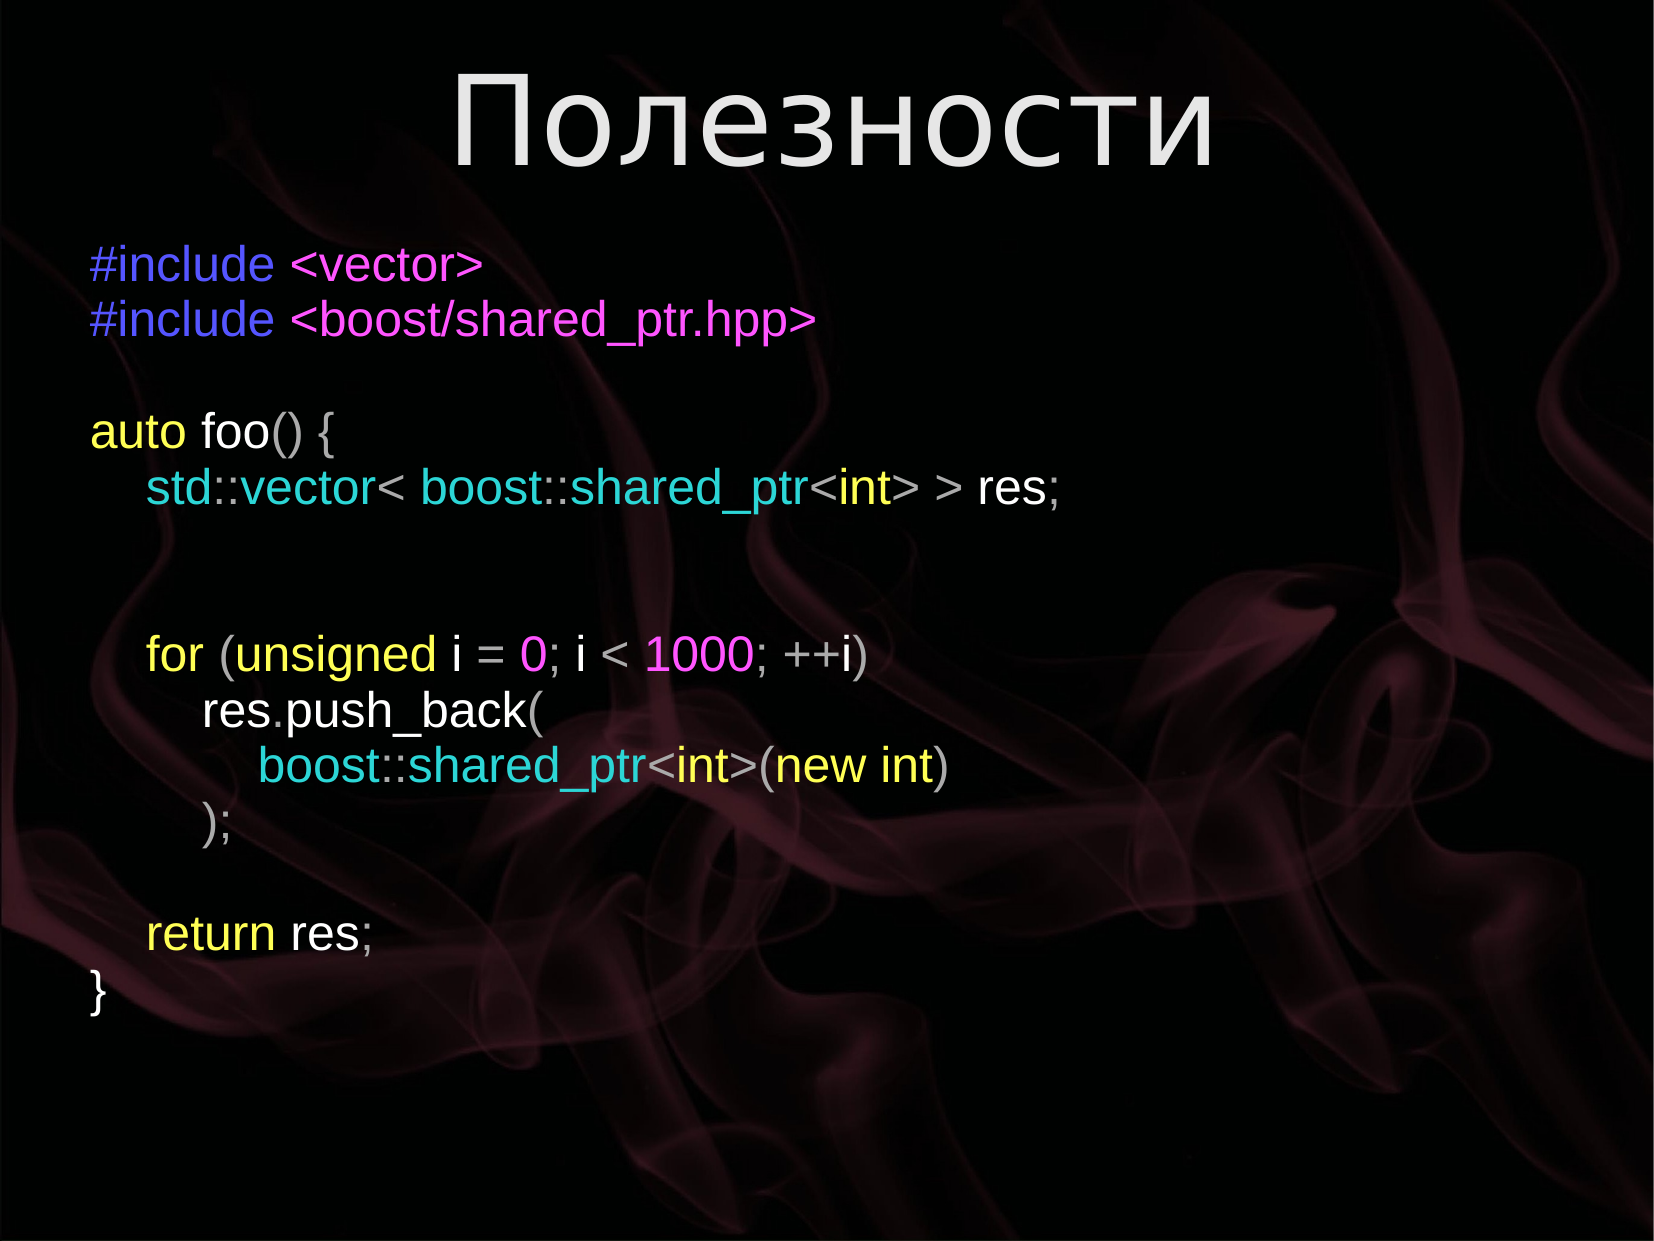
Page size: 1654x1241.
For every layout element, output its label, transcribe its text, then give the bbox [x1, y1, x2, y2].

text_box #include <vector> #include <boost/shared_ptr.hpp> auto foo() { std::vector< boost::shared_ptr<int> > res; for (unsigned i = 0; i < 1000; ++i) res.push_back( boost::shared_ptr<int>(new int) ); return res; } [75, 228, 1343, 1126]
picture [0, 0, 1654, 1241]
title Полезности [90, 44, 1579, 200]
